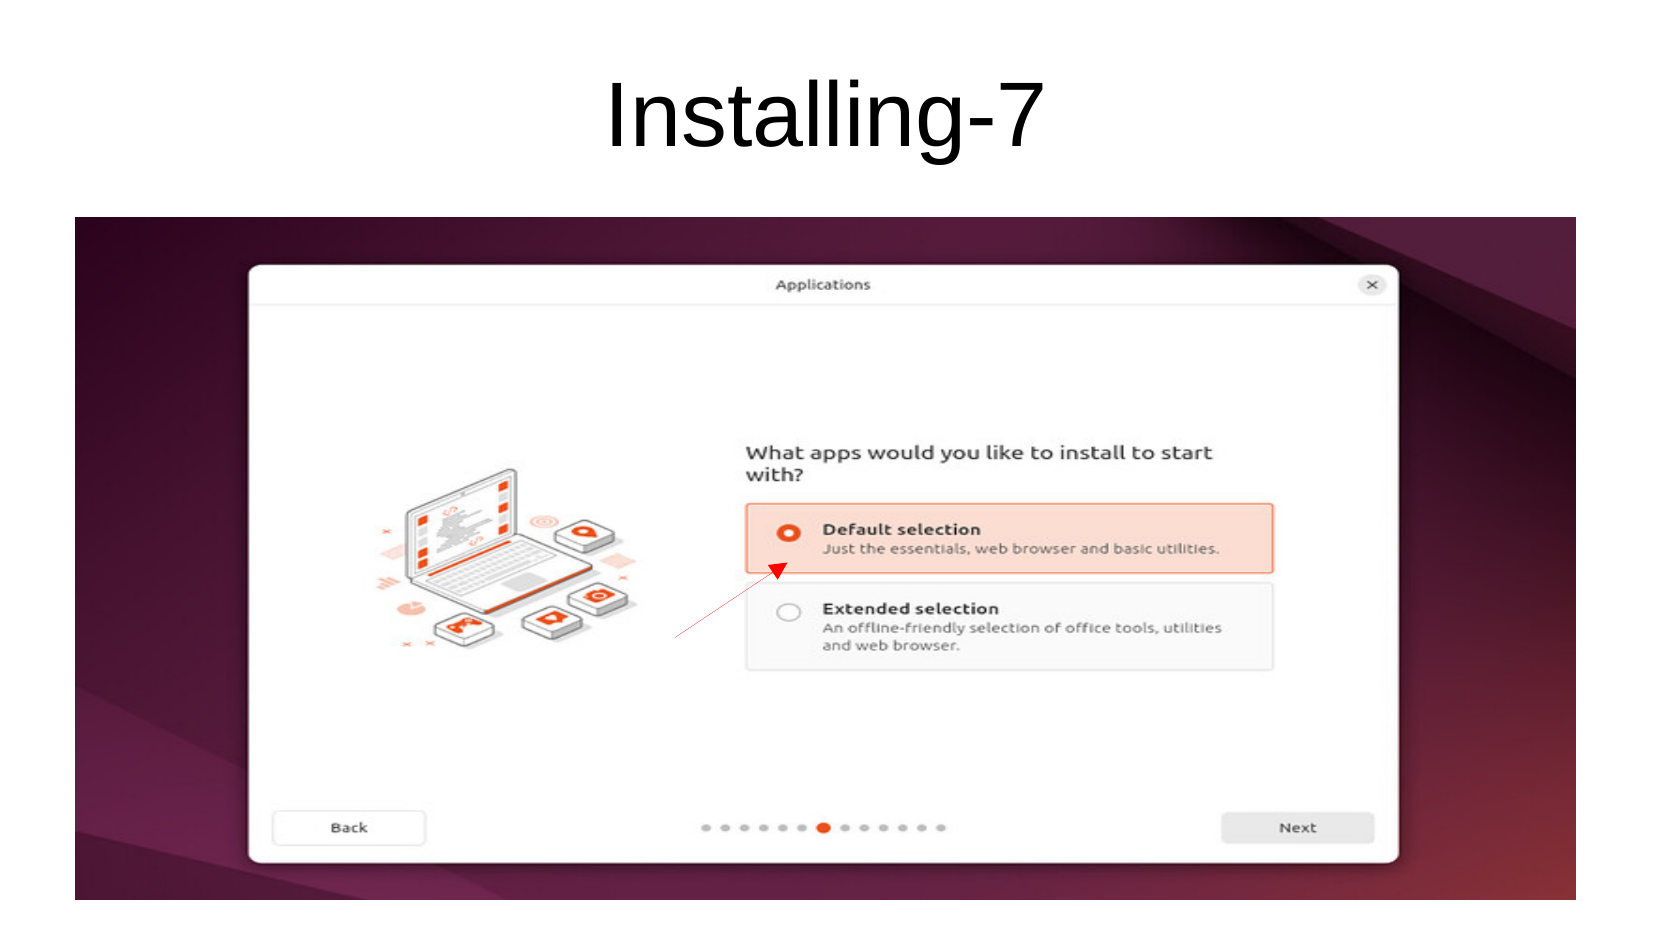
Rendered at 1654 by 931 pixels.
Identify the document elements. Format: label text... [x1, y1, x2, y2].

picture [75, 217, 1576, 901]
title Installing-7 [82, 37, 1571, 193]
